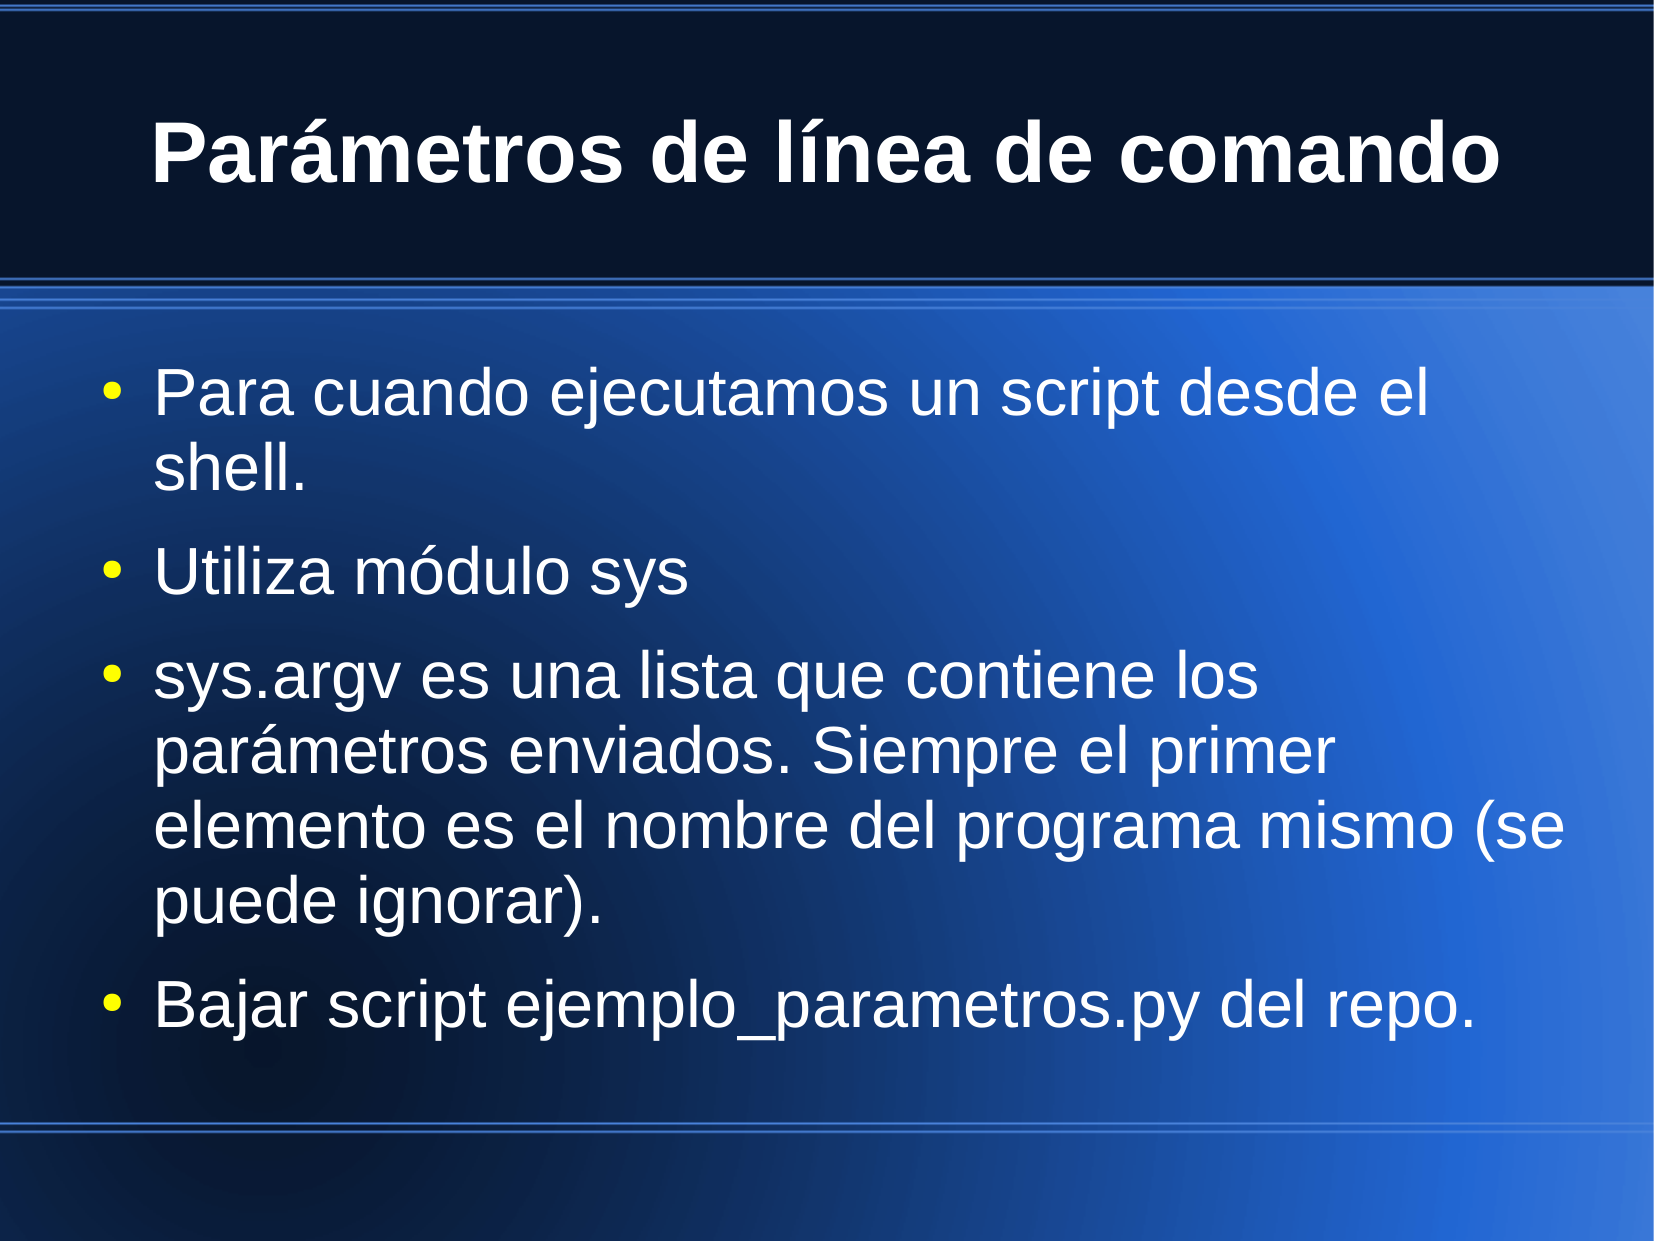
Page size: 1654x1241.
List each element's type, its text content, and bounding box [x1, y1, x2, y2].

title Parámetros de línea de comando [82, 49, 1571, 257]
list Para cuando ejecutamos un script desde el shell. Utiliza módulo sys sys.argv es una lista que contiene los parámetros enviados. Siempre el primer elemento es el nombre del programa mismo (se puede ignorar). Bajar script ejemplo_parametros.py del repo. [82, 355, 1571, 1075]
picture [0, 0, 1654, 1241]
